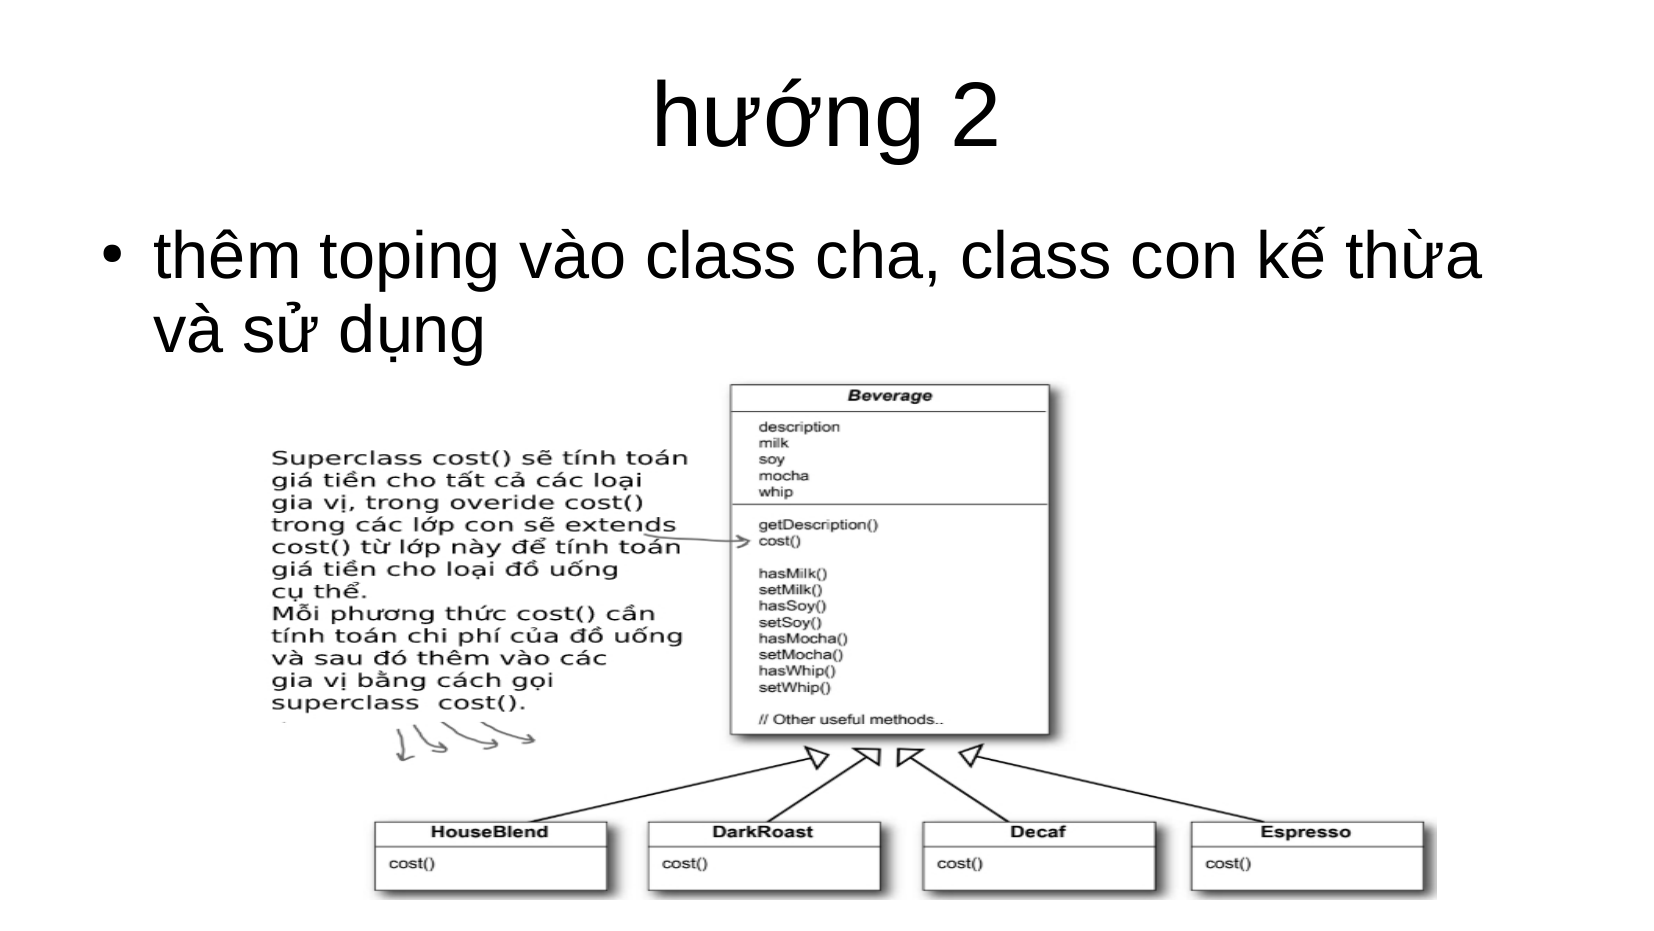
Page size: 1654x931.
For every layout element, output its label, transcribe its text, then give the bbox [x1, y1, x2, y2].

title hướng 2 [82, 37, 1571, 193]
picture [215, 374, 1437, 901]
list thêm toping vào class cha, class con kế thừa và sử dụng [82, 217, 1571, 758]
